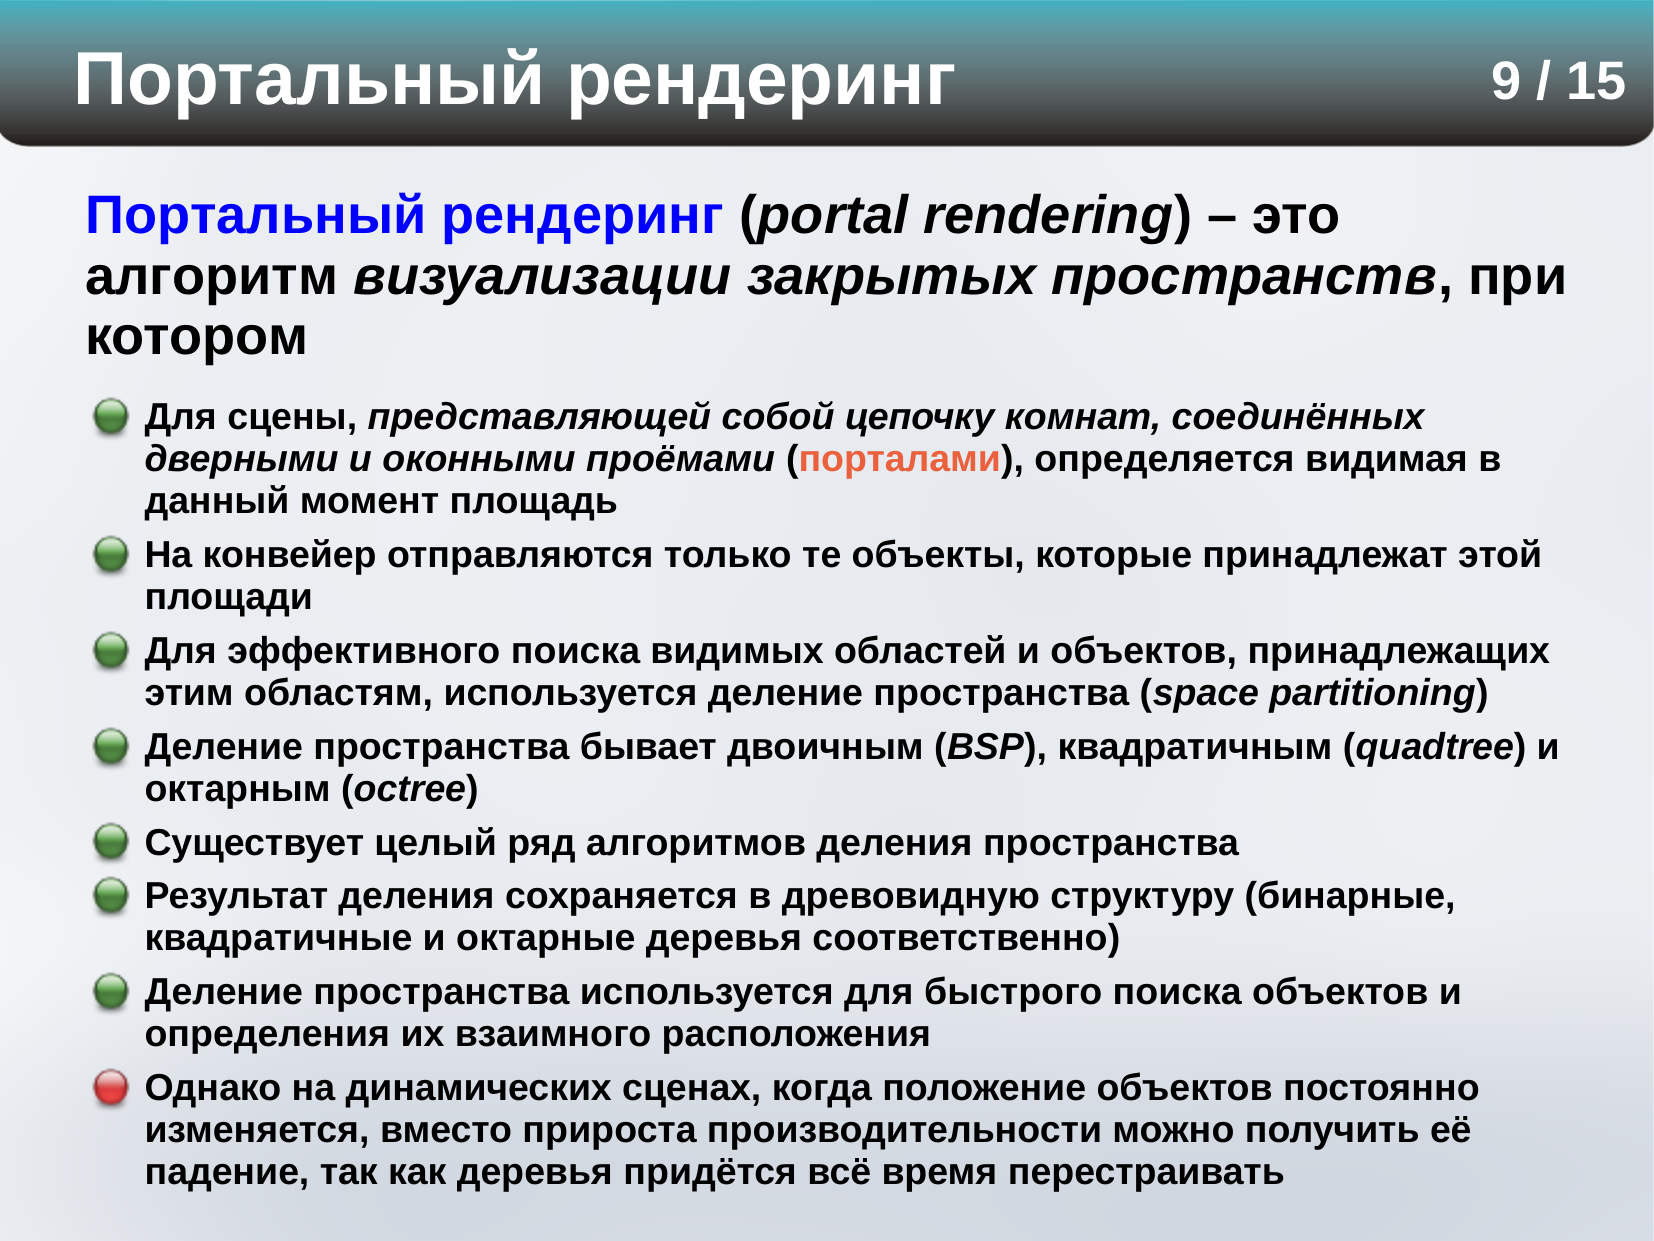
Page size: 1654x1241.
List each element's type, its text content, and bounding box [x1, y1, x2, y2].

text_box <number> / 15 [1476, 42, 1654, 179]
text_box Портальный рендеринг (portal rendering) – это алгоритм визуализации закрытых пространств, при котором Для сцены, представляющей собой цепочку комнат, соединённых дверными и оконными проёмами (порталами), определяется видимая в данный момент площадь На конвейер отправляются только те объекты, которые принадлежат этой площади Для эффективного поиска видимых областей и объектов, принадлежащих этим областям, используется деление пространства (space partitioning) Деление пространства бывает двоичным (BSP), квадратичным (quadtree) и октарным (octree) Существует целый ряд алгоритмов деления пространства Результат деления сохраняется в древовидную структуру (бинарные, квадратичные и октарные деревья соответственно) Деление пространства используется для быстрого поиска объектов и определения их взаимного расположения Однако на динамических сценах, когда положение объектов постоянно изменяется, вместо прироста производительности можно получить её падение, так как деревья придётся всё время перестраивать [70, 177, 1595, 1200]
picture [0, 0, 1654, 1241]
text_box Портальный рендеринг [59, 29, 1418, 129]
